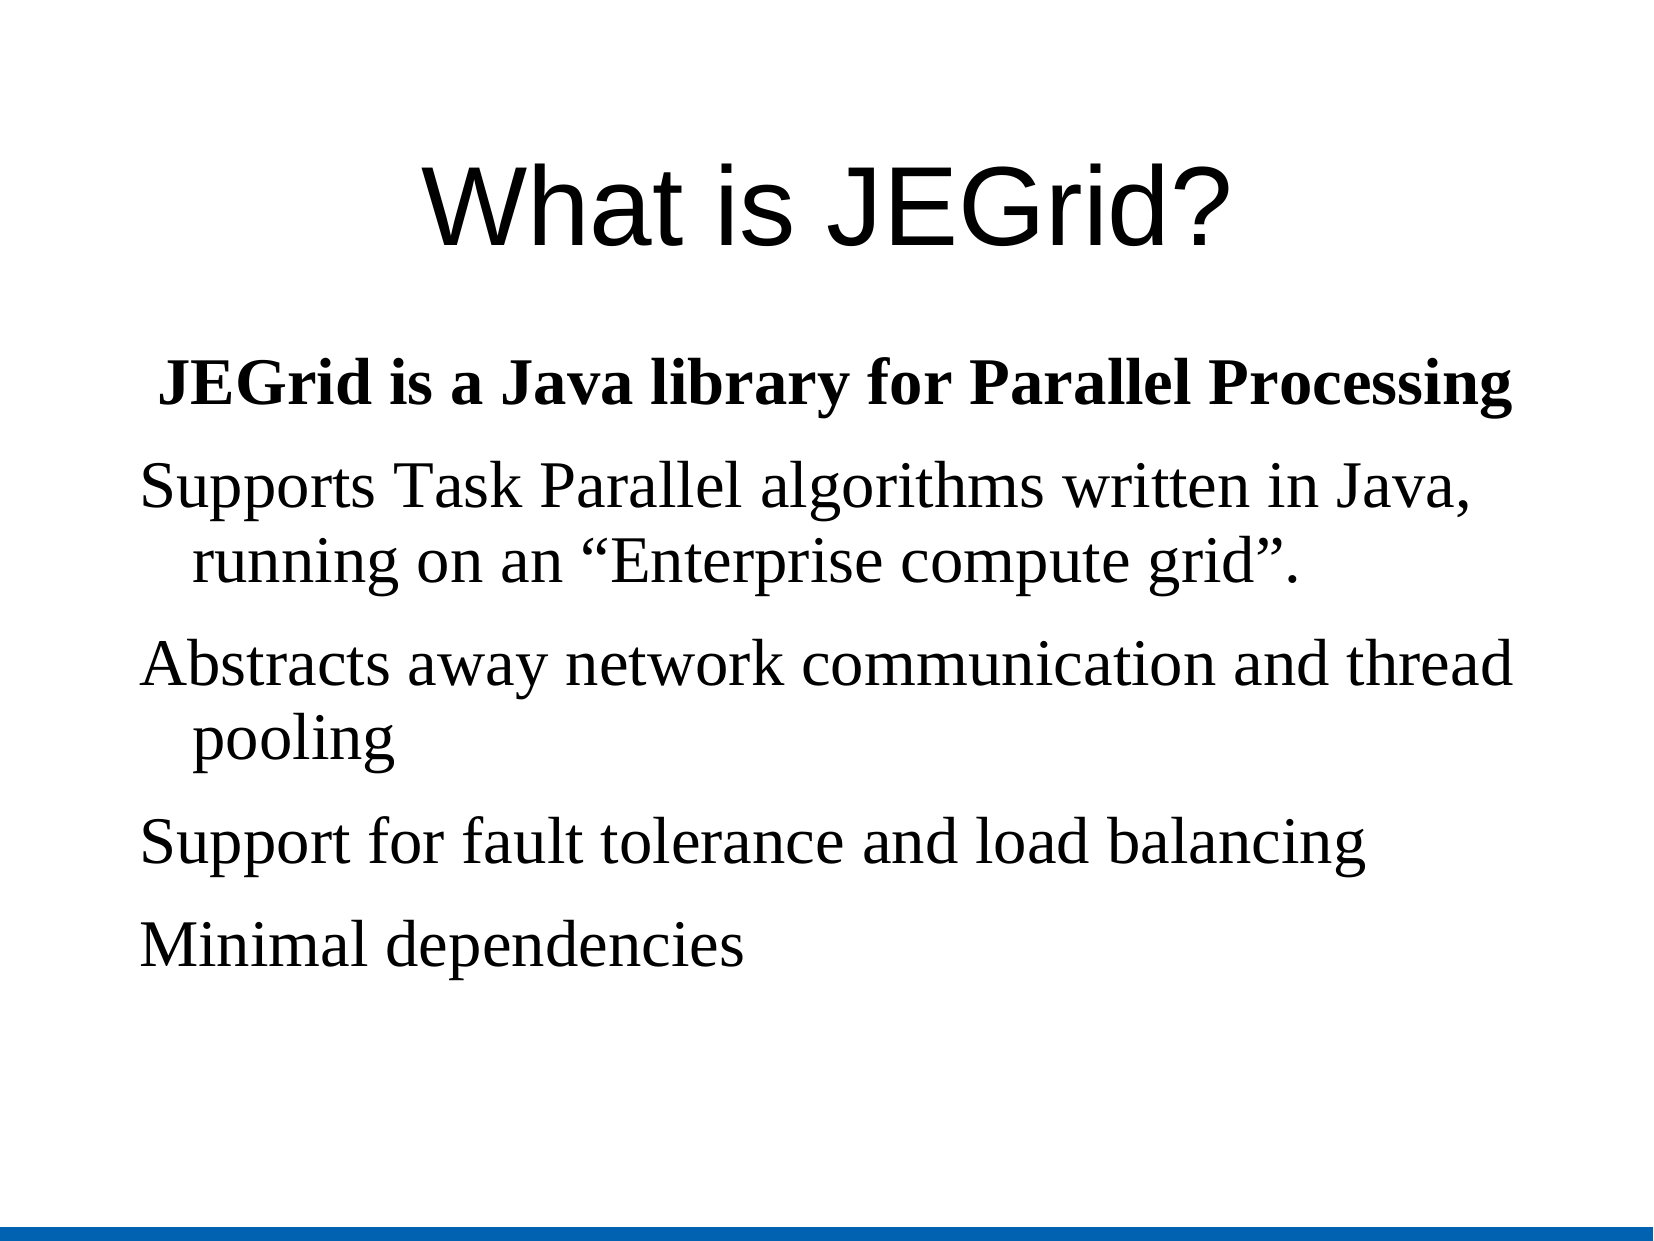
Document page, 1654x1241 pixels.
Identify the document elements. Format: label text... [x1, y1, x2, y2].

list JEGrid is a Java library for Parallel Processing Supports Task Parallel algorithms written in Java, running on an “Enterprise compute grid”. Abstracts away network communication and thread pooling Support for fault tolerance and load balancing Minimal dependencies [121, 344, 1533, 1127]
title What is JEGrid? [121, 102, 1533, 311]
